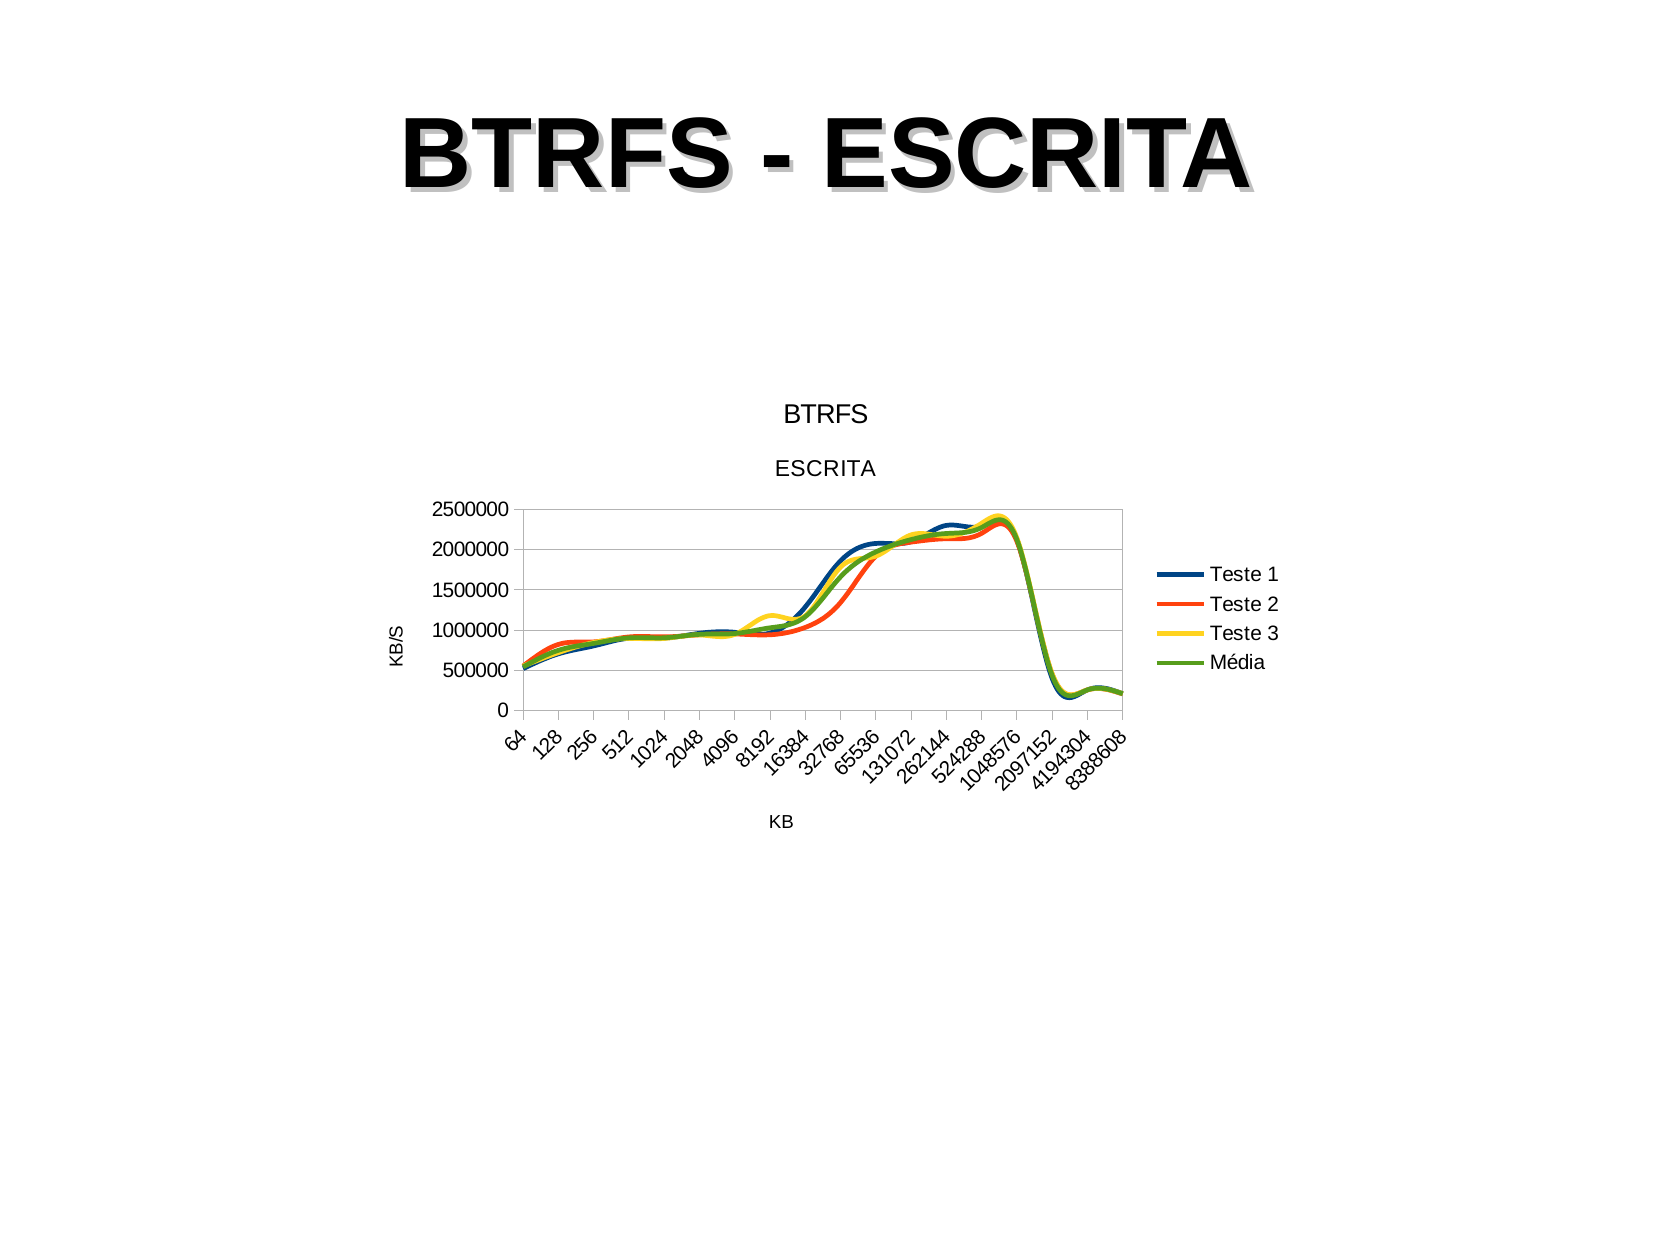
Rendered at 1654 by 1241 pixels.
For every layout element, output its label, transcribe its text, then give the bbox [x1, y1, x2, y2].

title BTRFS - ESCRITA [82, 49, 1571, 257]
chart [353, 374, 1298, 864]
